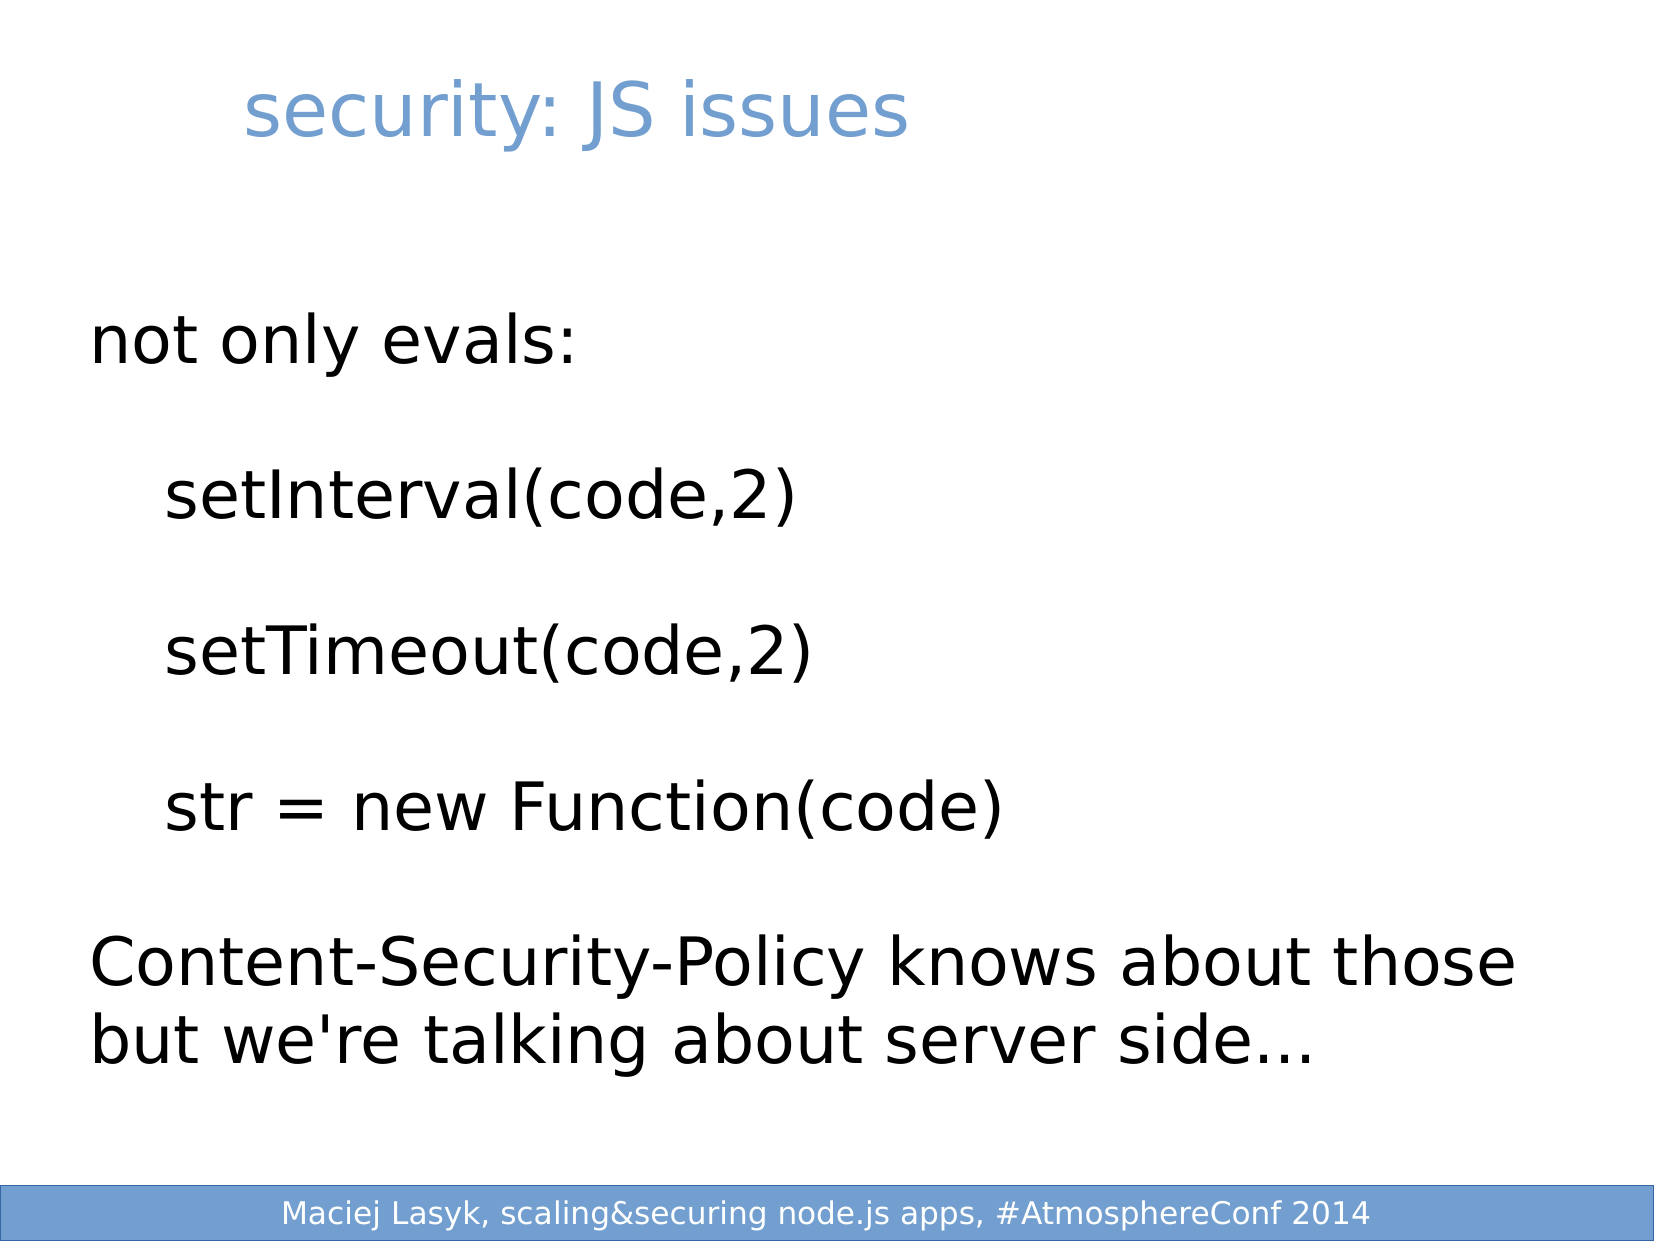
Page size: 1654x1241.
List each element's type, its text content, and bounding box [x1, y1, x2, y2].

text_box not only evals: setInterval(code,2) setTimeout(code,2) str = new Function(code) Content-Security-Policy knows about those but we're talking about server side... [74, 293, 1535, 1087]
text_box [0, 1185, 1654, 1241]
text_box Maciej Lasyk, scaling&securing node.js apps, #AtmosphereConf 2014 [266, 1188, 1388, 1240]
text_box security: JS issues [228, 60, 927, 163]
